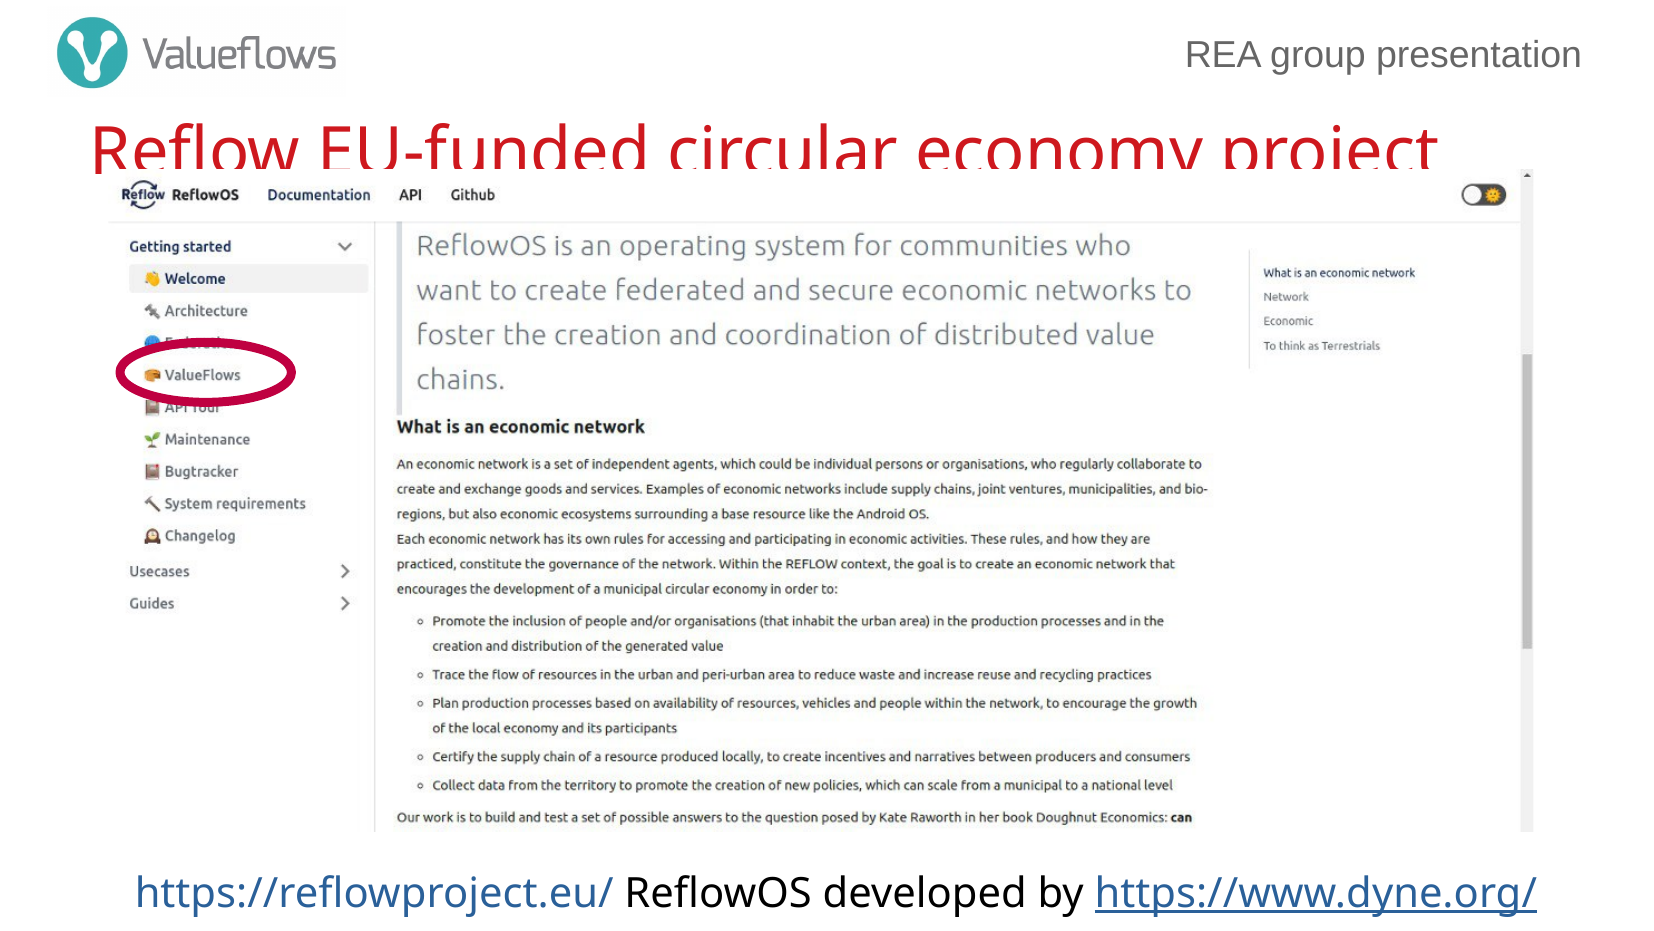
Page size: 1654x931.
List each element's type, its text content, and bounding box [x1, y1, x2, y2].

text_box [119, 342, 292, 403]
picture [47, 6, 346, 97]
text_box https://reflowproject.eu/ ReflowOS developed by https://www.dyne.org/ [120, 855, 1561, 912]
text_box Reflow EU-funded circular economy project [75, 96, 1531, 181]
picture [108, 169, 1534, 832]
text_box REA group presentation [1170, 26, 1630, 126]
